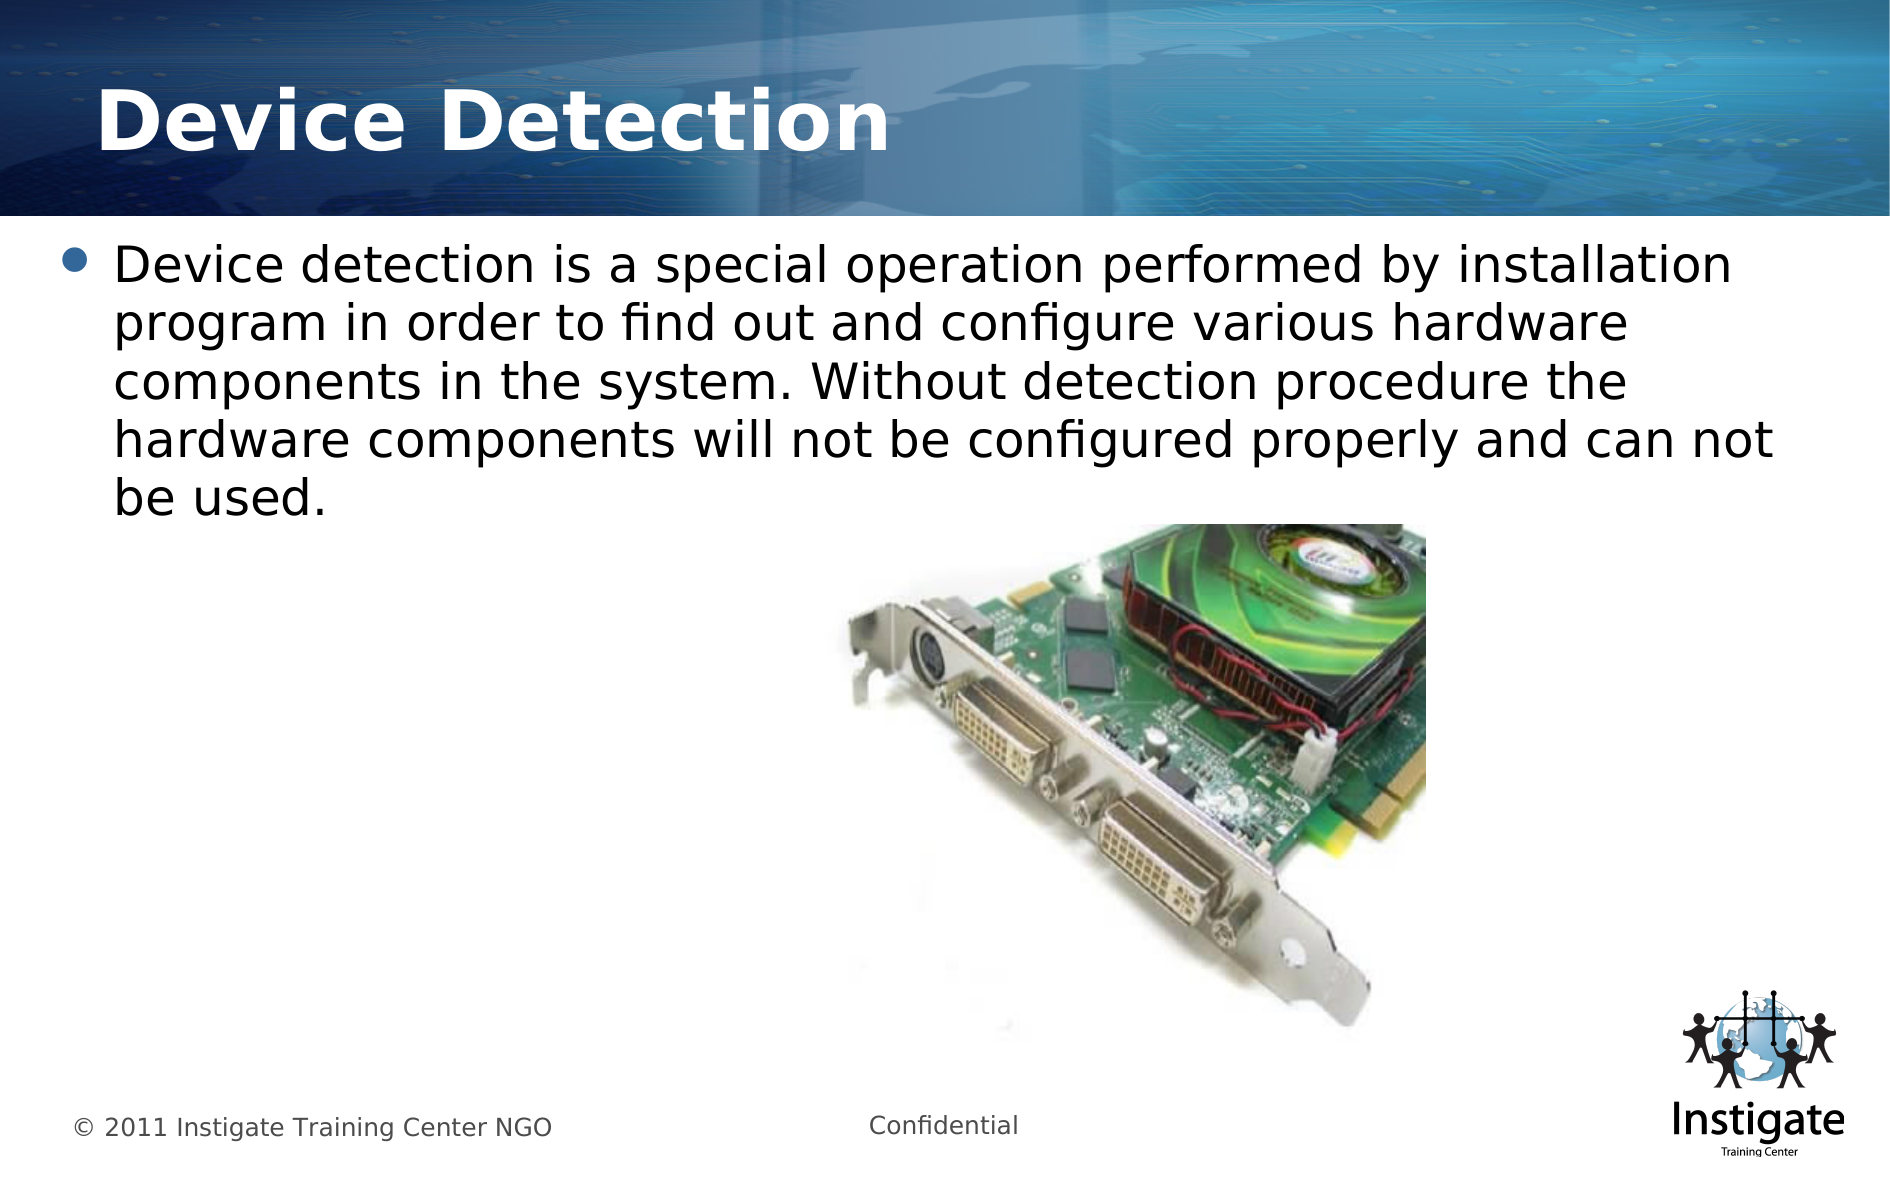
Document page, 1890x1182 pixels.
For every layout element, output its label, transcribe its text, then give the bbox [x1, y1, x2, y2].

list Device detection is a special operation performed by installation program in order to find out and configure various hardware components in the system. Without detection procedure the hardware components will not be configured properly and can not be used. [59, 236, 1831, 1001]
picture [0, 0, 1890, 216]
picture [1674, 990, 1844, 1157]
title Device Detection [94, 54, 1793, 210]
picture [825, 524, 1426, 1051]
